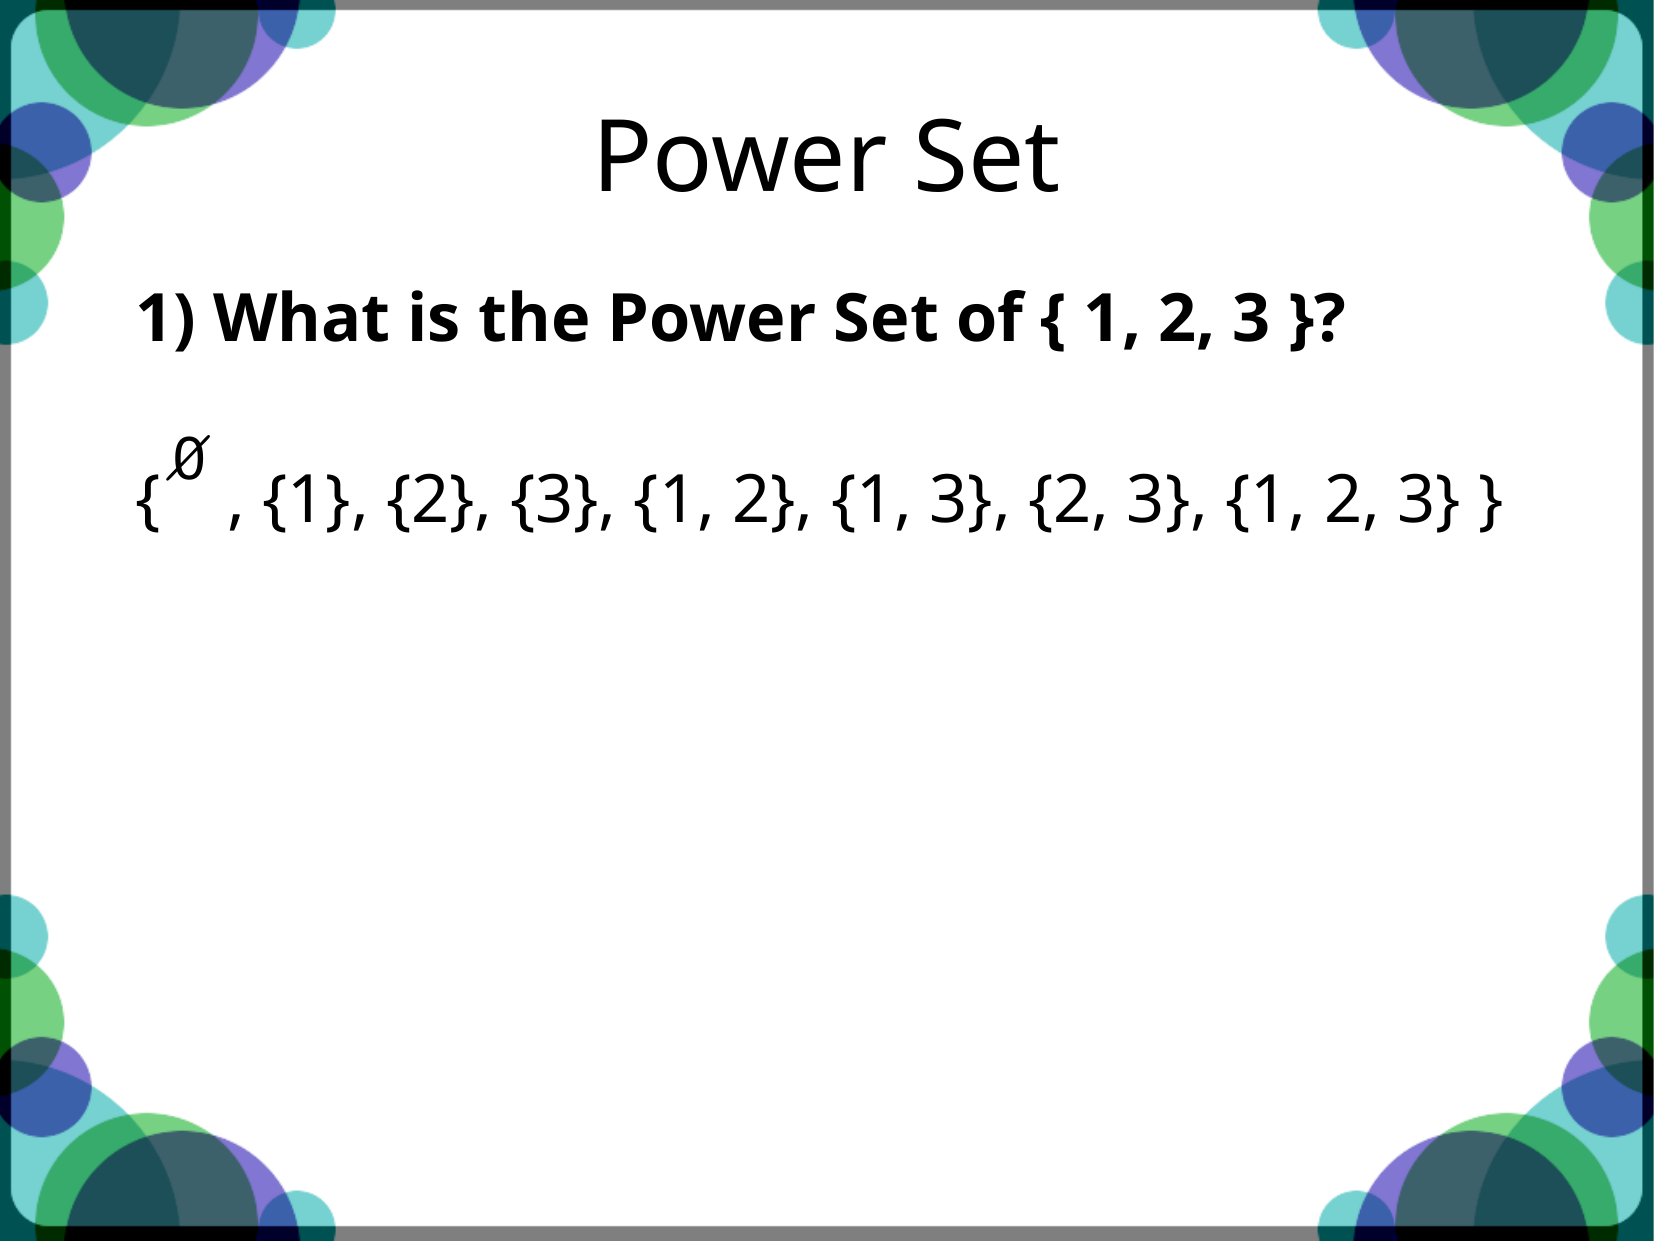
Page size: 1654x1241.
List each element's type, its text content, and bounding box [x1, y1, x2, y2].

text_box 1) What is the Power Set of { 1, 2, 3 }? { , {1}, {2}, {3}, {1, 2}, {1, 3}, {2, 3}, {1, 2, 3} } [135, 270, 1531, 943]
chart [147, 423, 229, 497]
picture [0, 0, 1654, 1241]
title Power Set [82, 49, 1571, 257]
